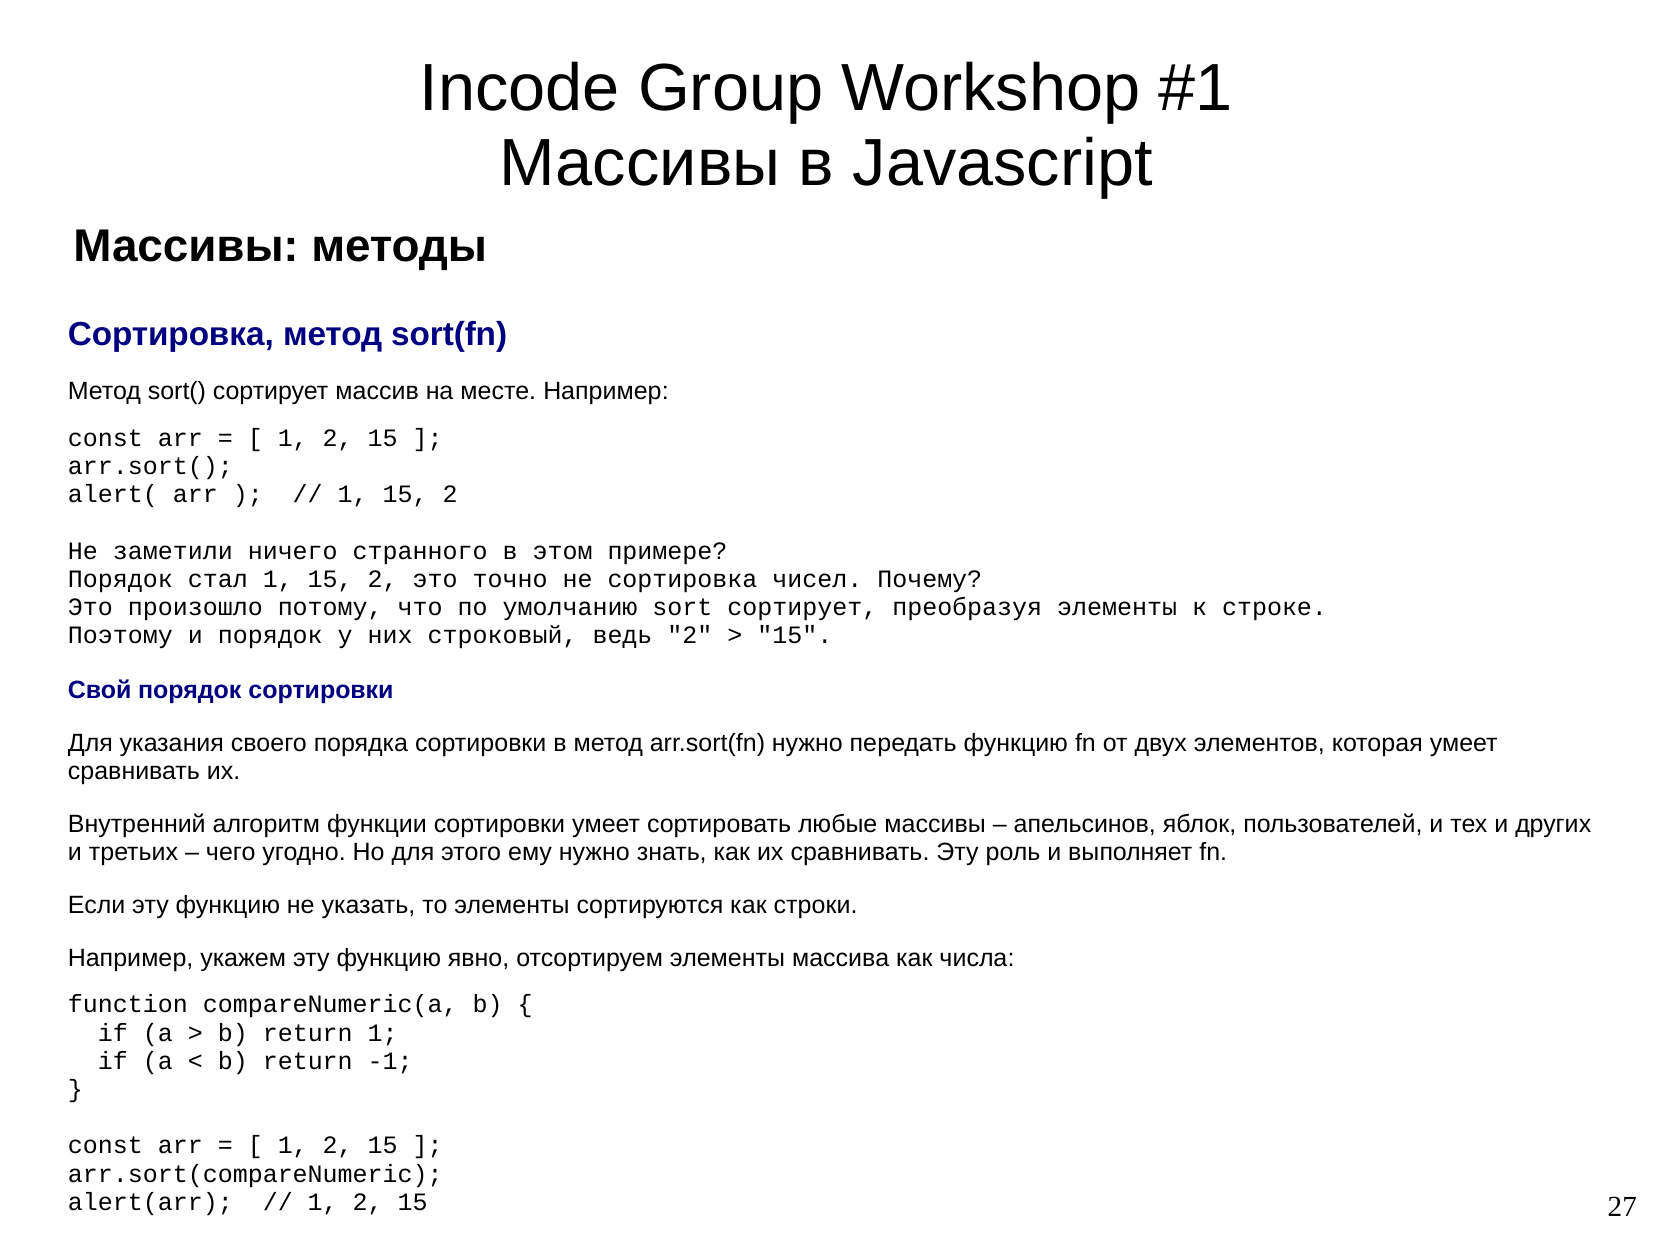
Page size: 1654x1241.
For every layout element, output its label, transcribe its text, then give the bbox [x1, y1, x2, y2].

text_box Массивы: методы [58, 212, 1571, 307]
title Incode Group Workshop #1 Массивы в Javascript [82, 49, 1571, 201]
text_box Сортировка, метод sort(fn) Метод sort() сортирует массив на месте. Например: const arr = [ 1, 2, 15 ]; arr.sort(); alert( arr ); // 1, 15, 2 Не заметили ничего странного в этом примере? Порядок стал 1, 15, 2, это точно не сортировка чисел. Почему? Это произошло потому, что по умолчанию sort сортирует, преобразуя элементы к строке. Поэтому и порядок у них строковый, ведь "2" > "15". Свой порядок сортировки Для указания своего порядка сортировки в метод arr.sort(fn) нужно передать функцию fn от двух элементов, которая умеет сравнивать их. Внутренний алгоритм функции сортировки умеет сортировать любые массивы – апельсинов, яблок, пользователей, и тех и других и третьих – чего угодно. Но для этого ему нужно знать, как их сравнивать. Эту роль и выполняет fn. Если эту функцию не указать, то элементы сортируются как строки. Например, укажем эту функцию явно, отсортируем элементы массива как числа: function compareNumeric(a, b) { if (a > b) return 1; if (a < b) return -1; } const arr = [ 1, 2, 15 ]; arr.sort(compareNumeric); alert(arr); // 1, 2, 15 [53, 307, 1619, 1217]
